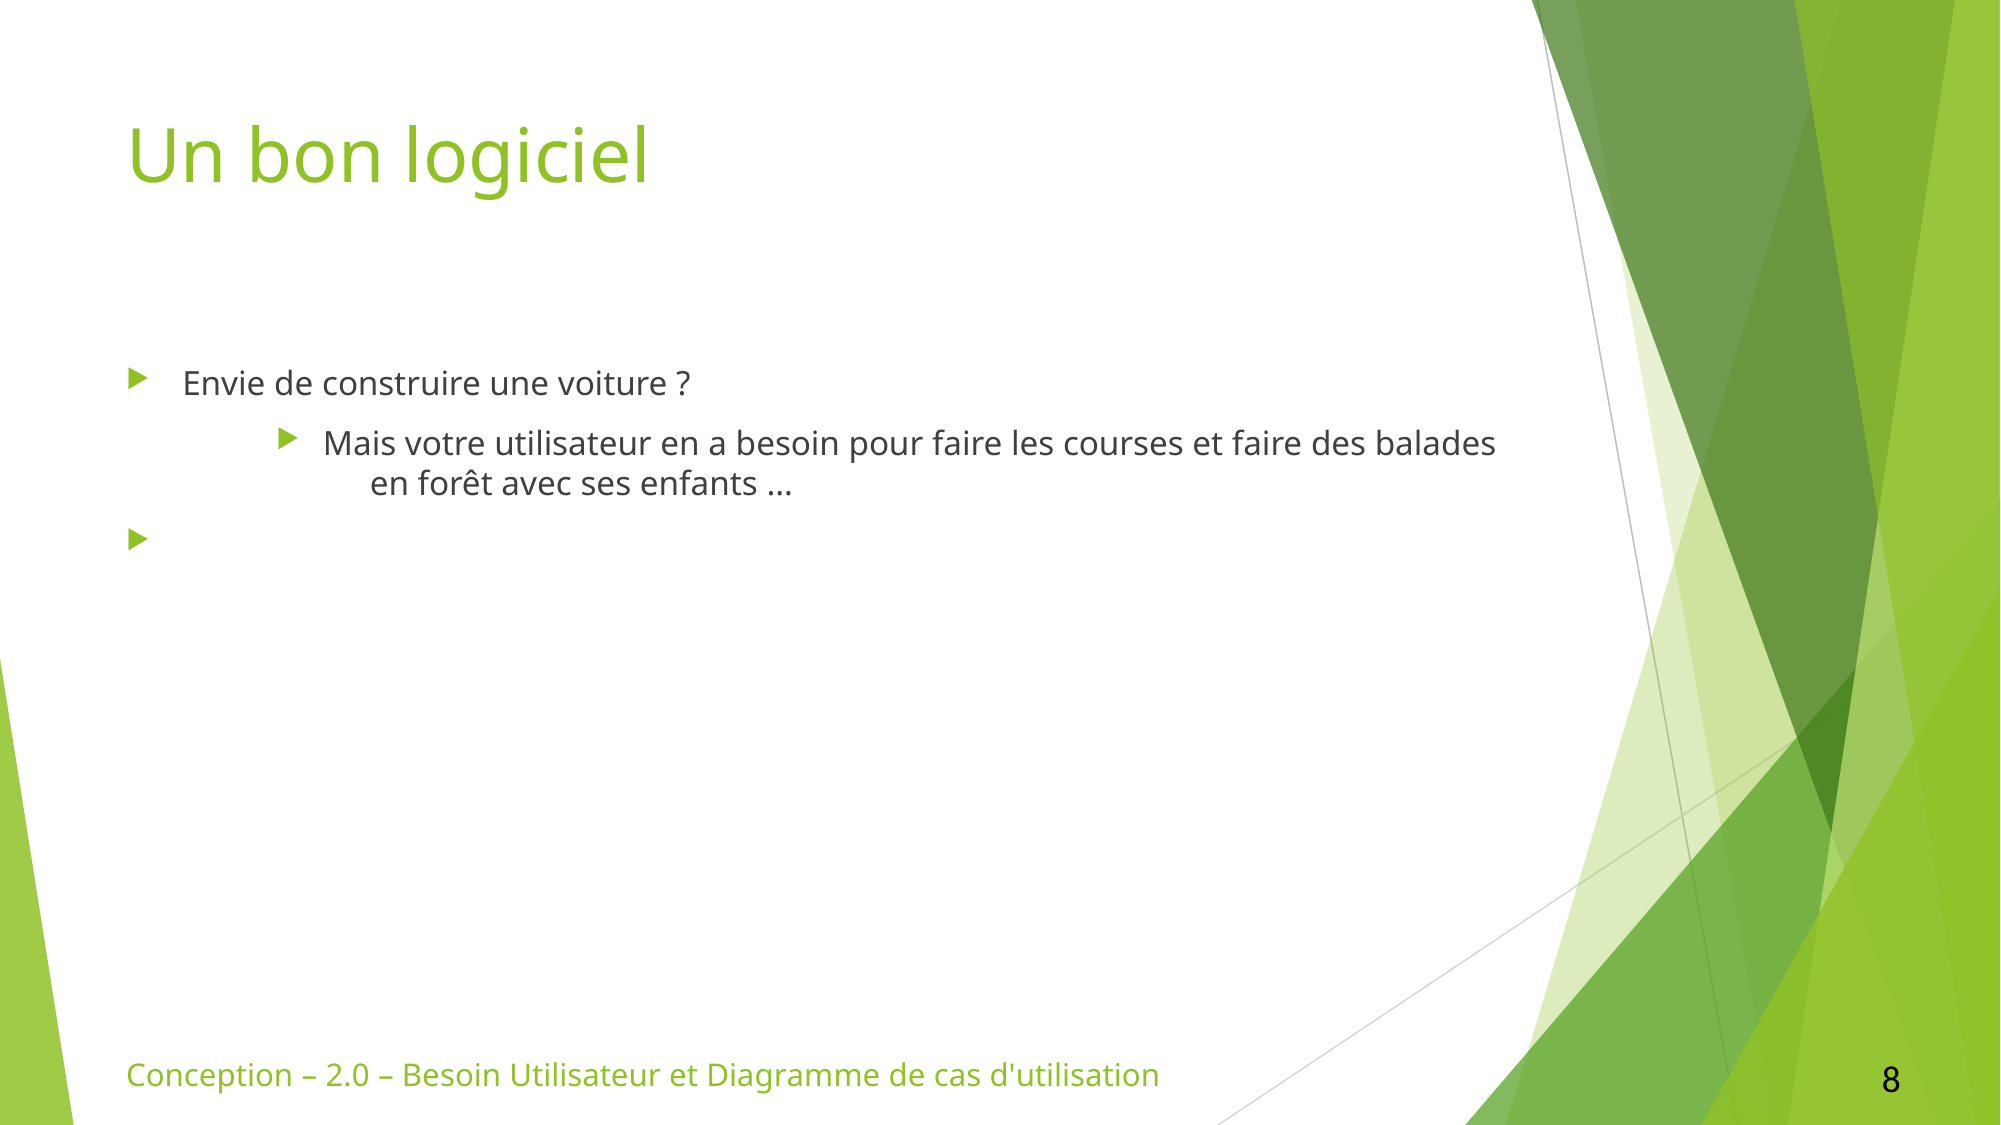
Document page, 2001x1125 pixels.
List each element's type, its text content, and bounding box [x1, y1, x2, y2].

title Un bon logiciel [111, 99, 1522, 317]
text_box Conception – 2.0 – Besoin Utilisateur et Diagramme de cas d'utilisation [111, 1047, 1210, 1109]
text_box [1866, 1047, 1979, 1108]
list Envie de construire une voiture ? Mais votre utilisateur en a besoin pour faire les courses et faire des balades en forêt avec ses enfants … [111, 354, 1522, 992]
